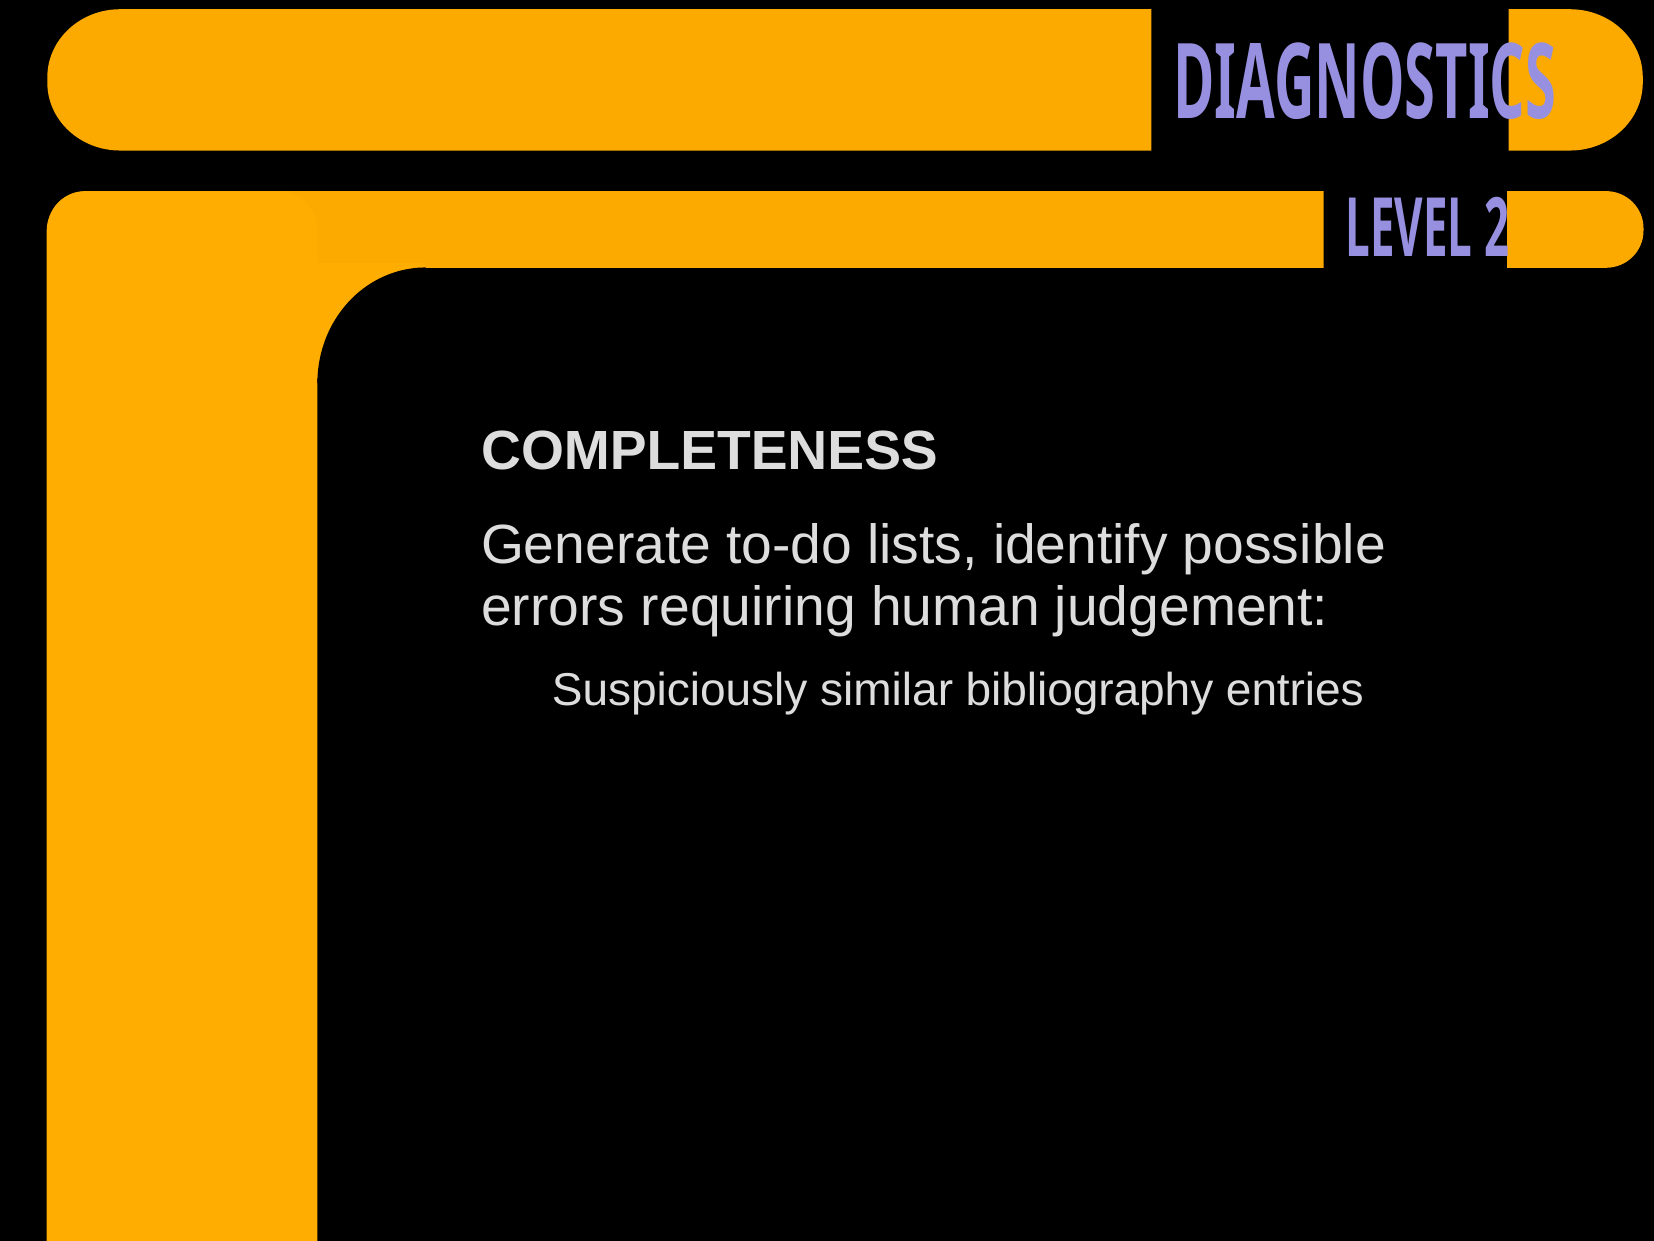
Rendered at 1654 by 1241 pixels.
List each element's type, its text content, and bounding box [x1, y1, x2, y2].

list COMPLETENESS Generate to-do lists, identify possible errors requiring human judgement: Suspiciously similar bibliography entries [410, 419, 1417, 1171]
picture [0, 0, 1654, 1241]
